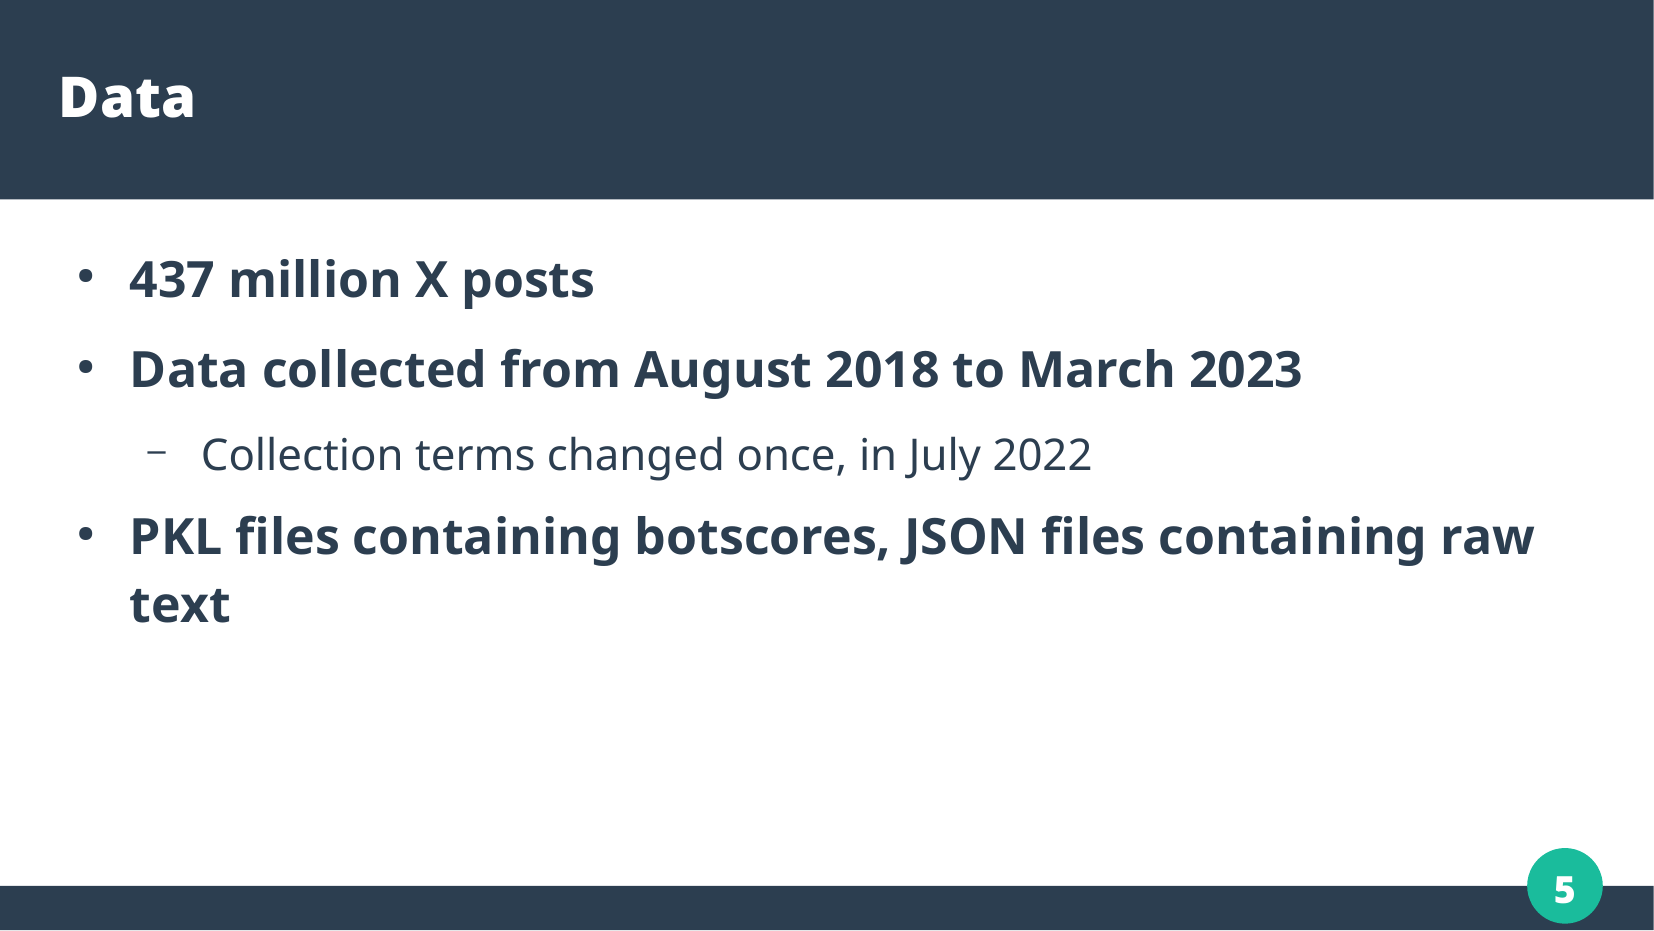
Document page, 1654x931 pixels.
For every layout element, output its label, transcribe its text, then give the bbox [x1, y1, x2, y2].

list 437 million X posts Data collected from August 2018 to March 2023 Collection terms changed once, in July 2022 PKL files containing botscores, JSON files containing raw text [59, 243, 1595, 864]
title Data [59, 37, 1595, 155]
